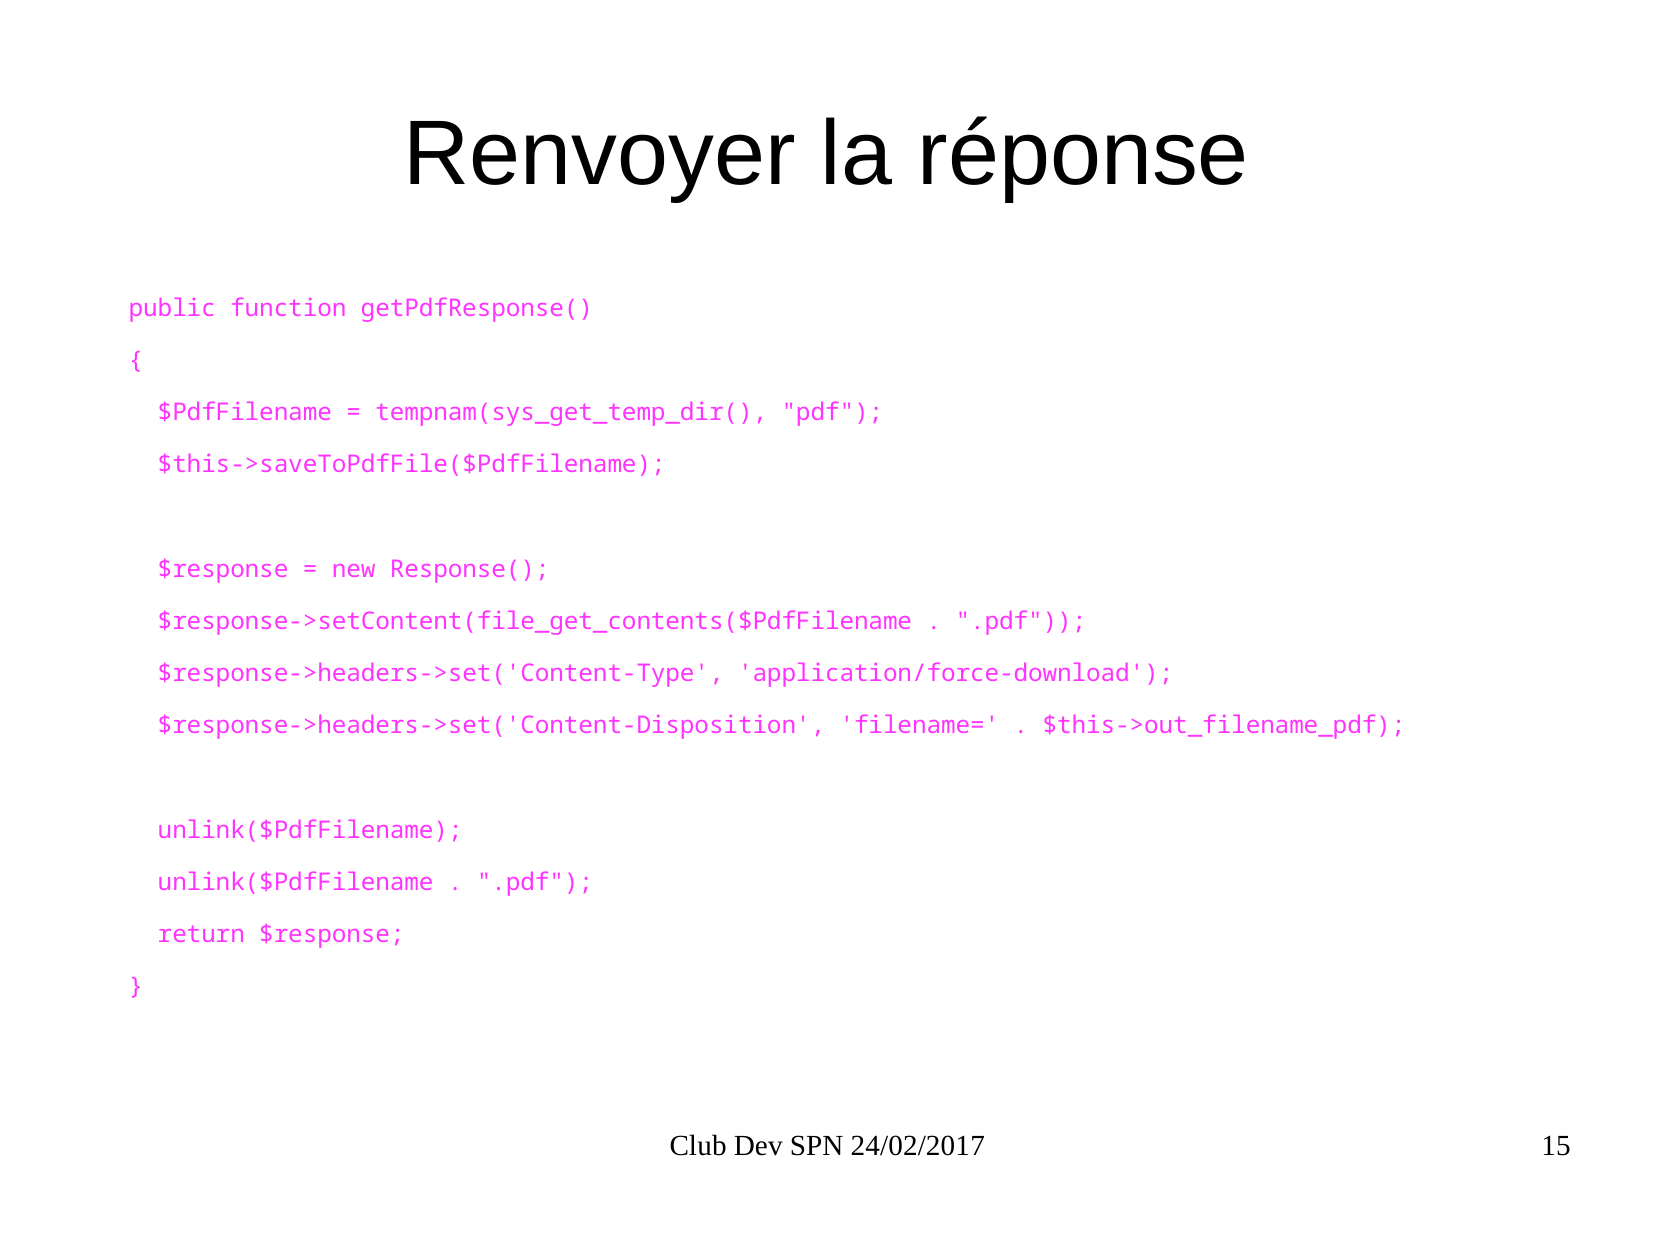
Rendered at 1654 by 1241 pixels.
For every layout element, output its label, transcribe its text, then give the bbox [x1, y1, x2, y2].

title Renvoyer la réponse [82, 49, 1571, 257]
list public function getPdfResponse() { $PdfFilename = tempnam(sys_get_temp_dir(), "pdf"); $this->saveToPdfFile($PdfFilename); $response = new Response(); $response->setContent(file_get_contents($PdfFilename . ".pdf")); $response->headers->set('Content-Type', 'application/force-download'); $response->headers->set('Content-Disposition', 'filename=' . $this->out_filename_pdf); unlink($PdfFilename); unlink($PdfFilename . ".pdf"); return $response; } [82, 290, 1571, 1010]
